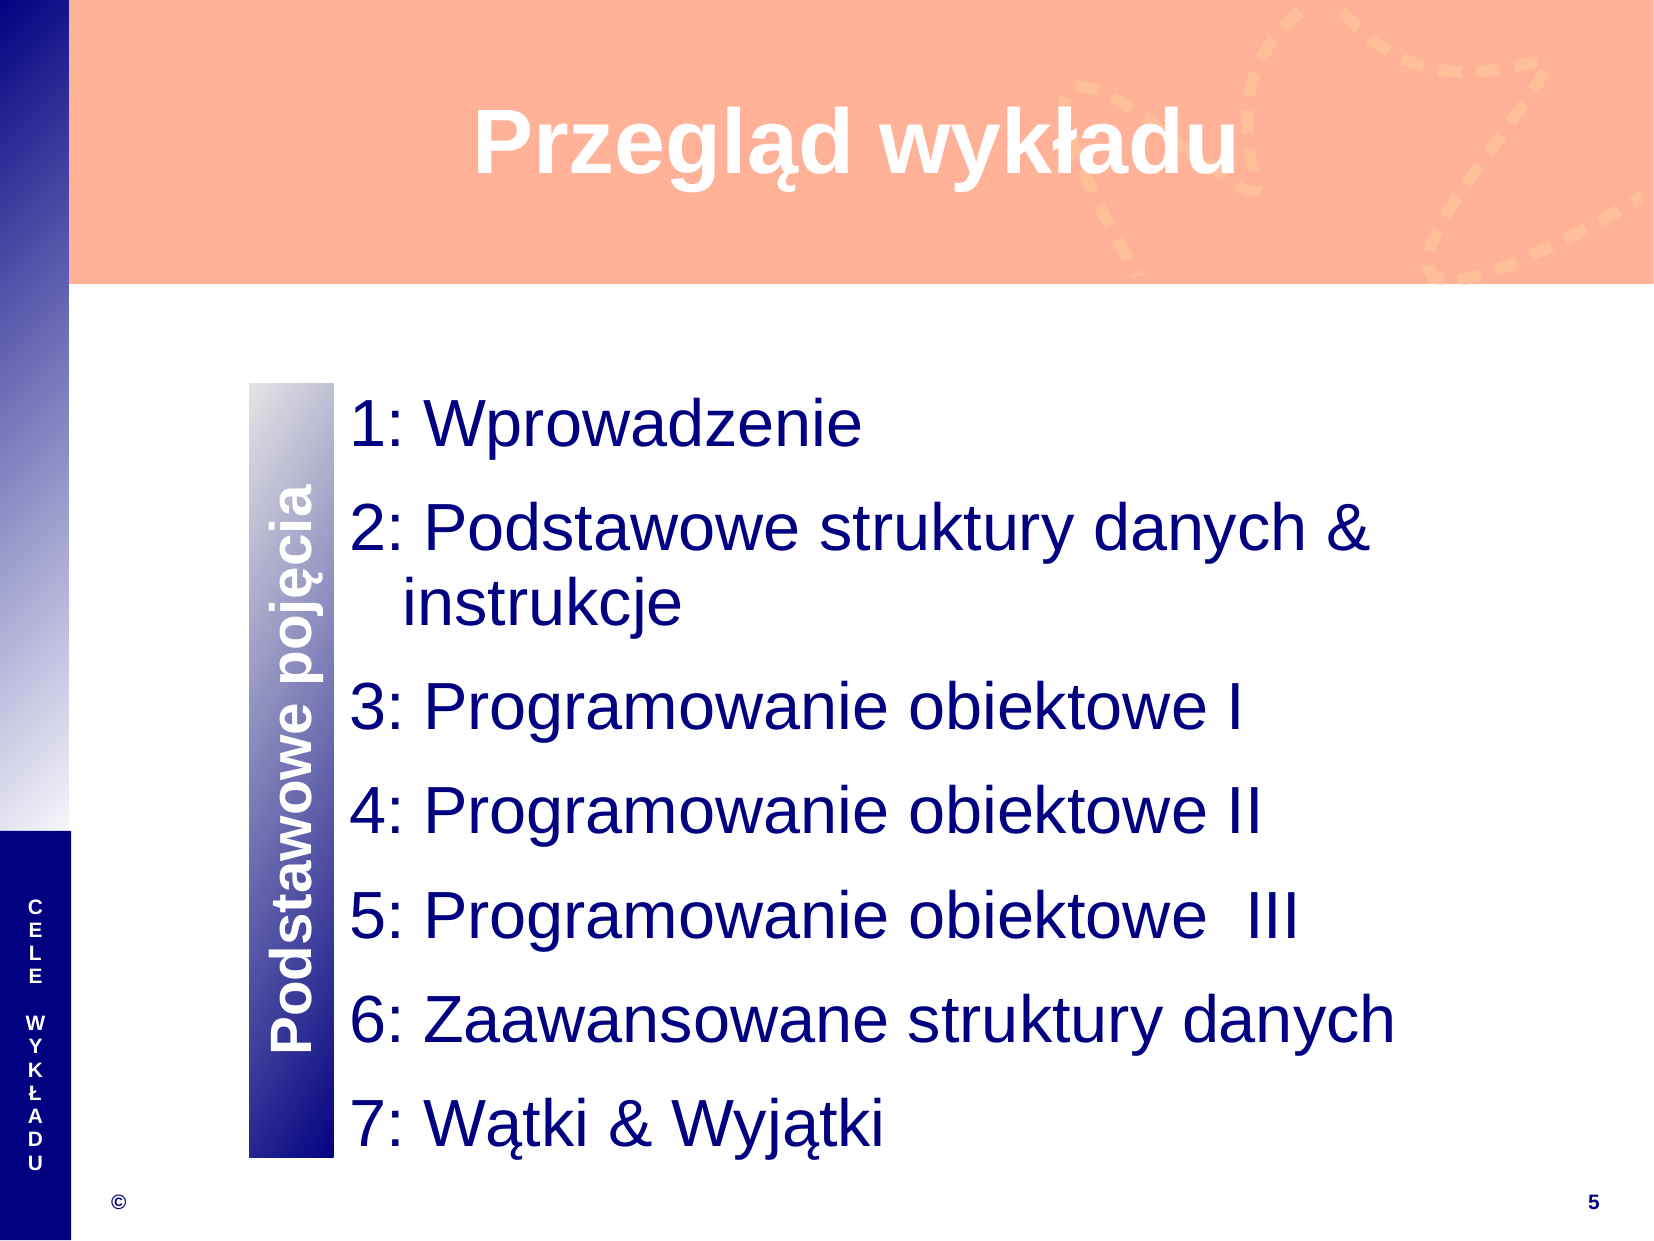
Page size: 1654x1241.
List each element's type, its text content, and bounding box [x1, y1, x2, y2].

text_box Podstawowe pojęcia [249, 383, 334, 1158]
list 1: Wprowadzenie 2: Podstawowe struktury danych & instrukcje 3: Programowanie obiektowe I 4: Programowanie obiektowe II 5: Programowanie obiektowe III 6: Zaawansowane struktury danych 7: Wątki & Wyjątki [331, 386, 1556, 1185]
title Przegląd wykładu [97, 37, 1617, 246]
text_box C E L E W Y K Ł A D U [0, 829, 71, 1241]
